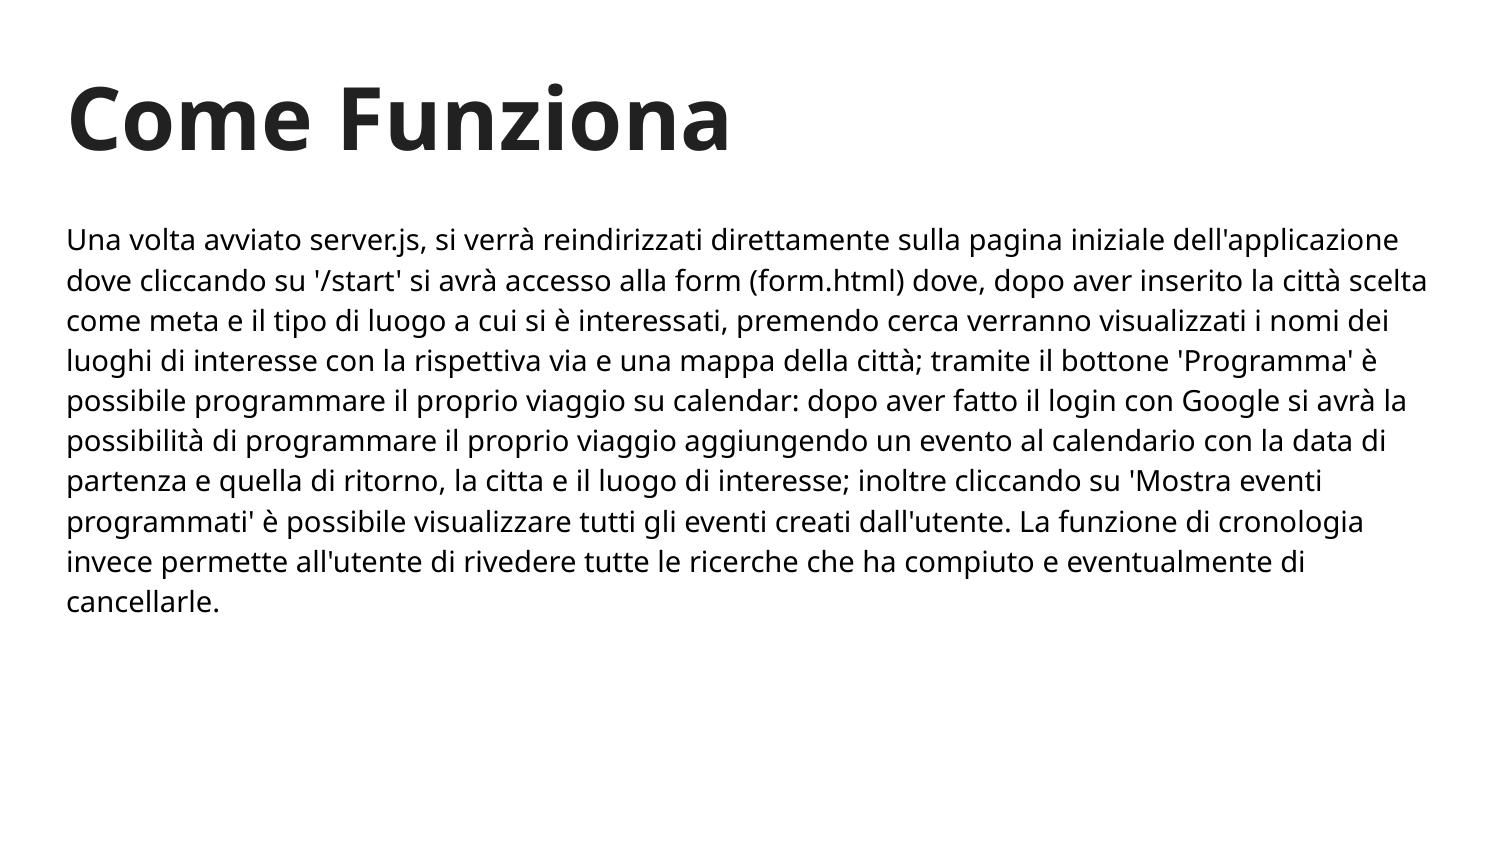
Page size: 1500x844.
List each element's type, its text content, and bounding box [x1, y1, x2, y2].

text_box Come Funziona [51, 47, 1449, 180]
text_box Una volta avviato server.js, si verrà reindirizzati direttamente sulla pagina iniziale dell'applicazione dove cliccando su '/start' si avrà accesso alla form (form.html) dove, dopo aver inserito la città scelta come meta e il tipo di luogo a cui si è interessati, premendo cerca verranno visualizzati i nomi dei luoghi di interesse con la rispettiva via e una mappa della città; tramite il bottone 'Programma' è possibile programmare il proprio viaggio su calendar: dopo aver fatto il login con Google si avrà la possibilità di programmare il proprio viaggio aggiungendo un evento al calendario con la data di partenza e quella di ritorno, la citta e il luogo di interesse; inoltre cliccando su 'Mostra eventi programmati' è possibile visualizzare tutti gli eventi creati dall'utente. La funzione di cronologia invece permette all'utente di rivedere tutte le ricerche che ha compiuto e eventualmente di cancellarle. [51, 201, 1449, 750]
